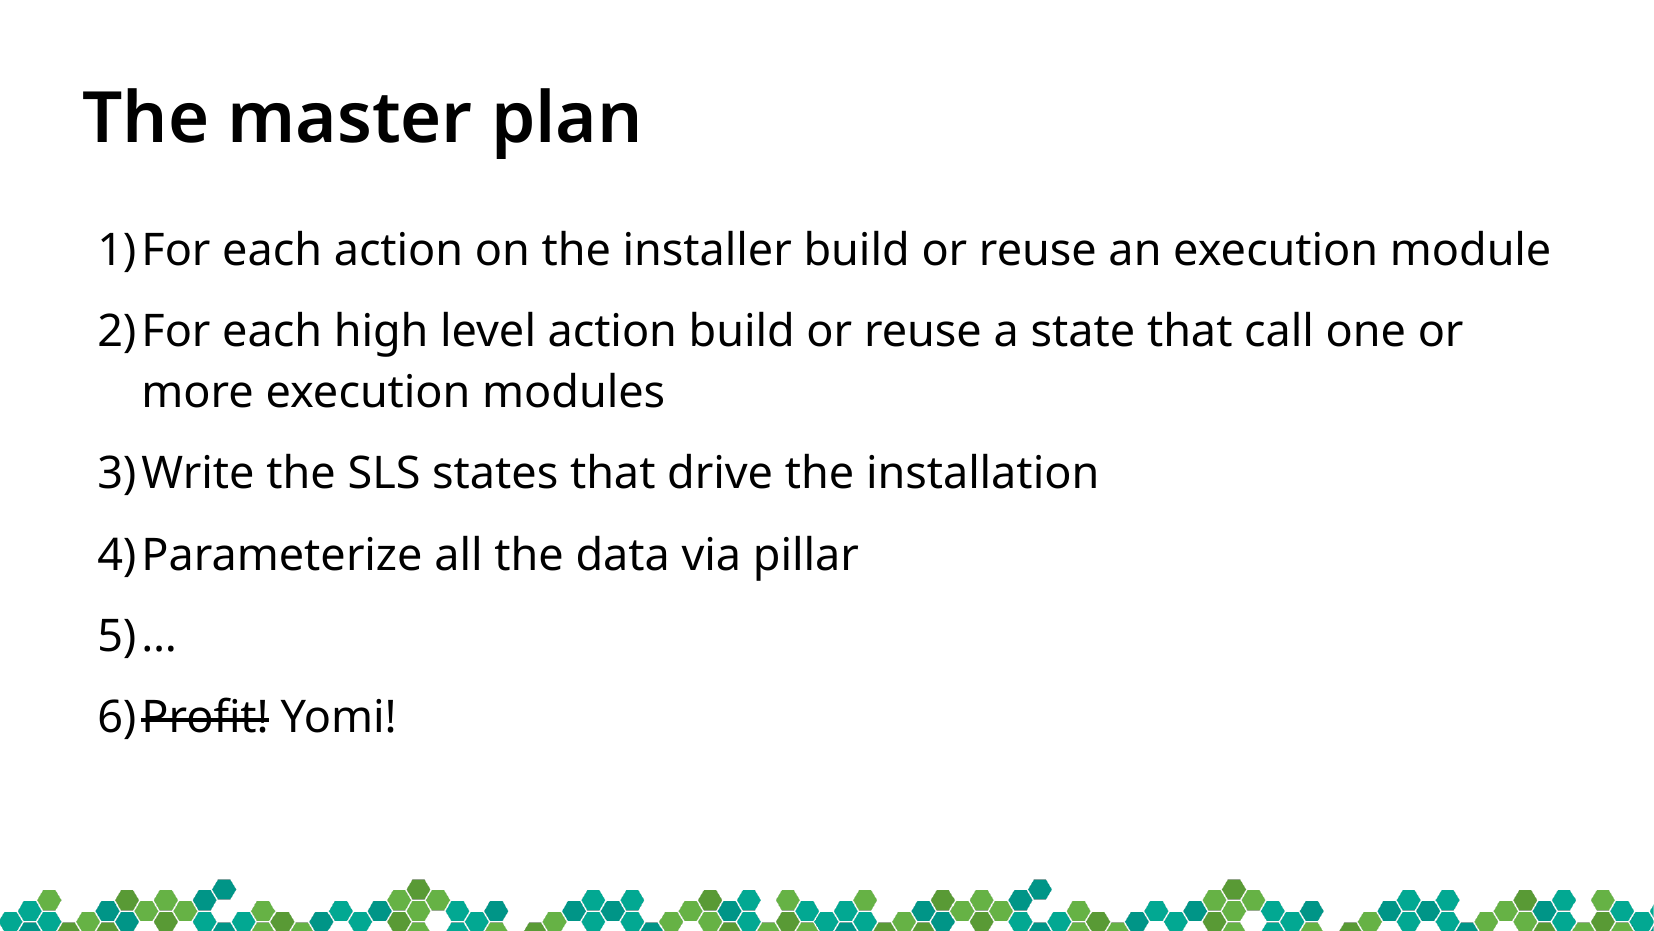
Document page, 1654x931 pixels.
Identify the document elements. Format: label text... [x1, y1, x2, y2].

list For each action on the installer build or reuse an execution module For each high level action build or reuse a state that call one or more execution modules Write the SLS states that drive the installation Parameterize all the data via pillar … Profit! Yomi! [82, 217, 1571, 758]
picture [0, 871, 1654, 931]
title The master plan [82, 37, 1571, 193]
